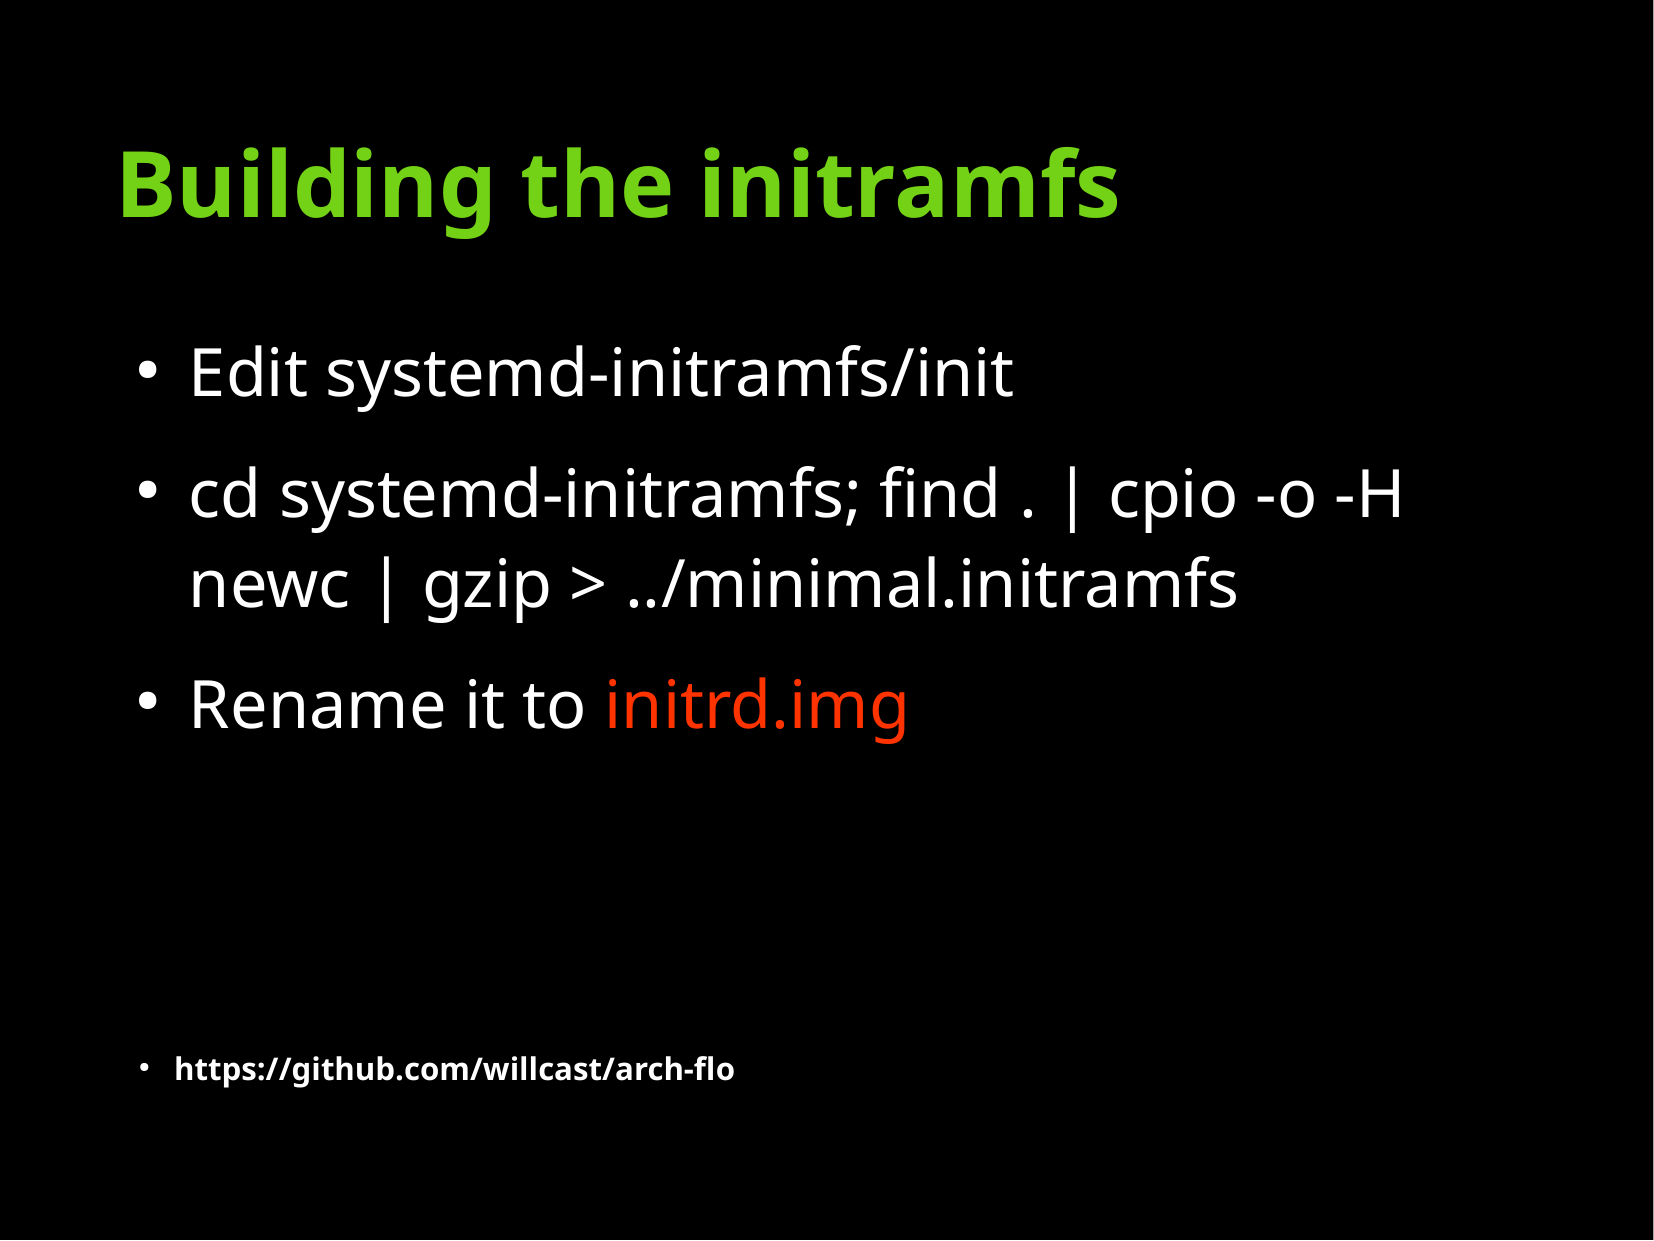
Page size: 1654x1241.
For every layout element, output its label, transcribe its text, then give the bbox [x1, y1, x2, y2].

title Building the initramfs [115, 78, 1539, 287]
list Edit systemd-initramfs/init cd systemd-initramfs; find . | cpio -o -H newc | gzip > ../minimal.initramfs Rename it to initrd.img [118, 325, 1536, 1045]
text_box https://github.com/willcast/arch-flo [88, 1039, 1300, 1128]
